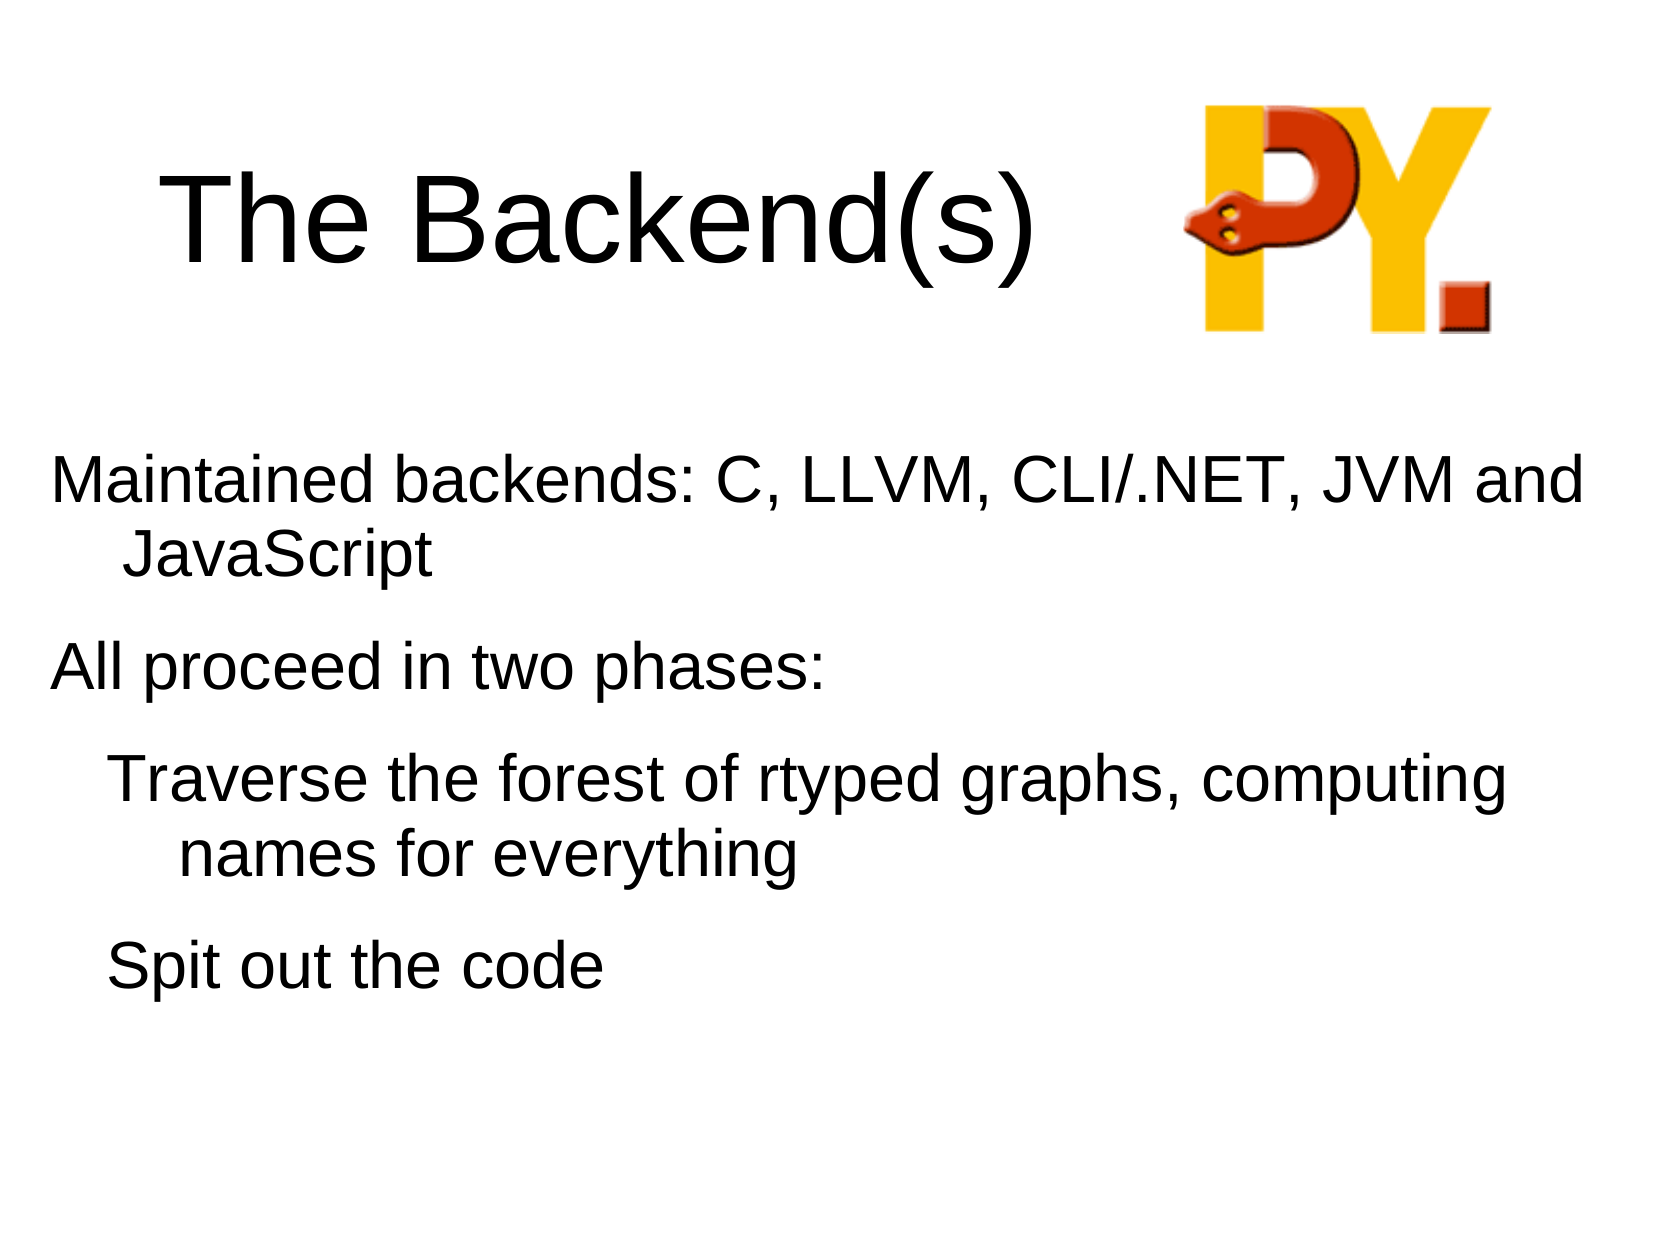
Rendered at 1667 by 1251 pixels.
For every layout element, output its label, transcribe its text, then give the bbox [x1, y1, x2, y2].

picture [1183, 104, 1494, 334]
list Maintained backends: C, LLVM, CLI/.NET, JVM and JavaScript All proceed in two phases: Traverse the forest of rtyped graphs, computing names for everything Spit out the code [0, 433, 1651, 1167]
title The Backend(s) [37, 62, 1161, 376]
